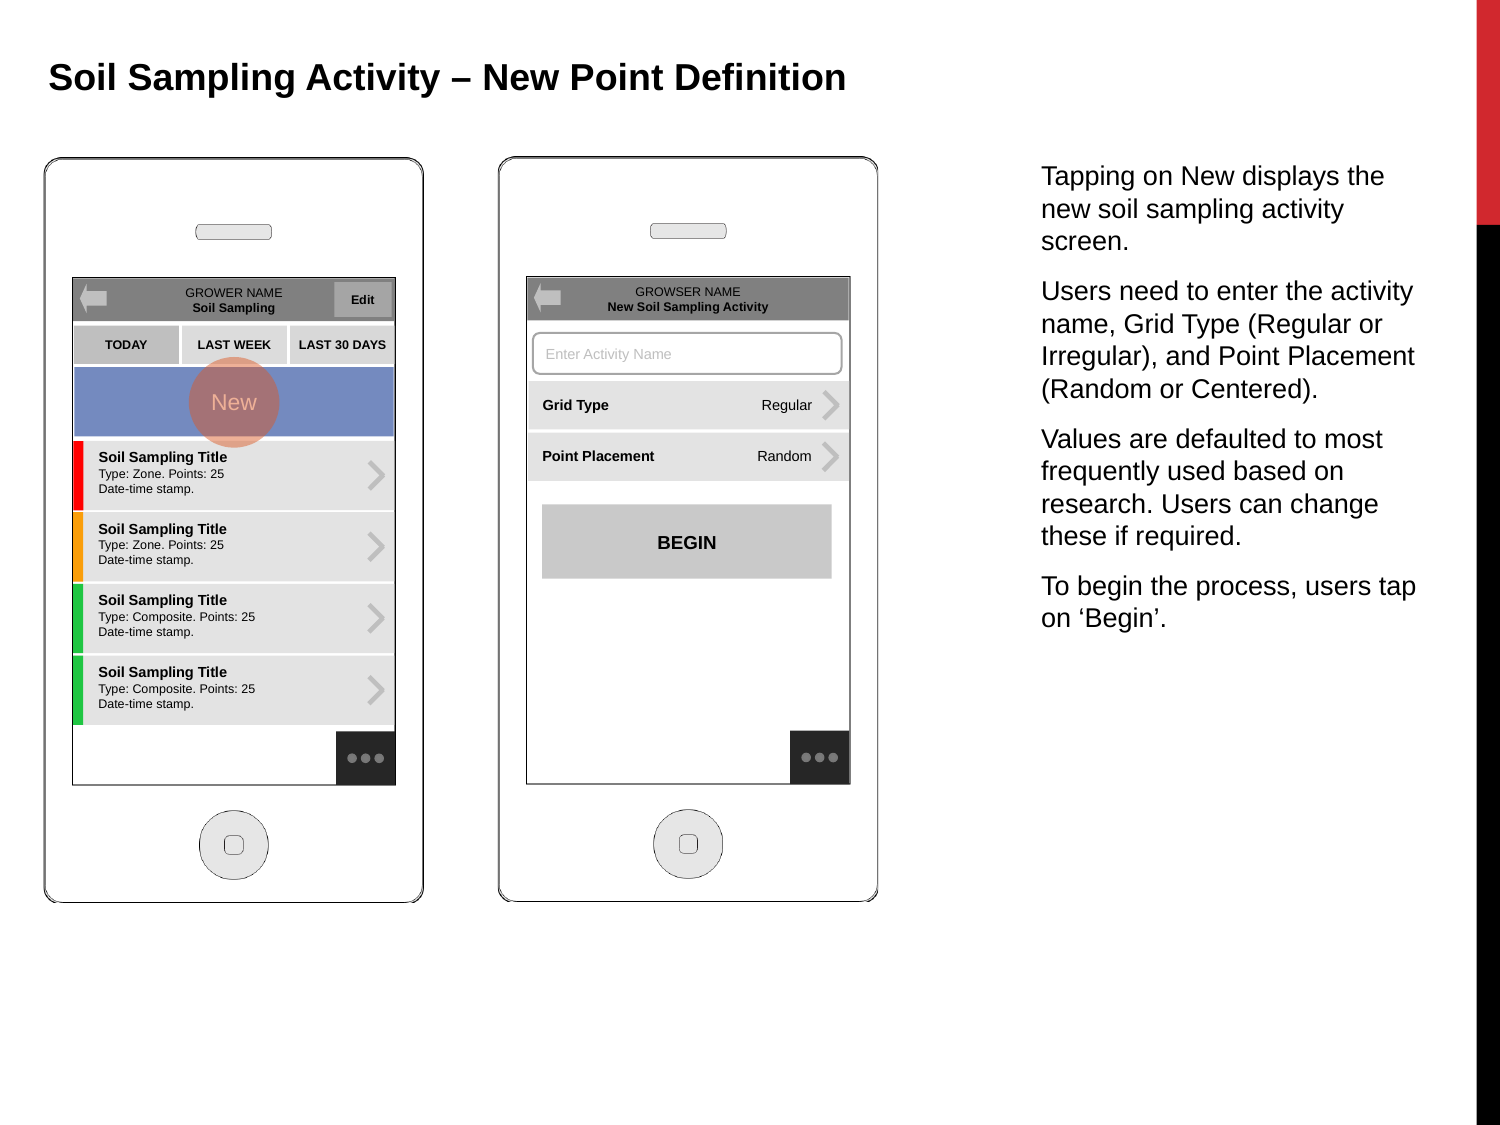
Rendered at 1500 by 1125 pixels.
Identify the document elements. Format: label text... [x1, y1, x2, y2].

text_box [370, 682, 378, 698]
text_box [73, 655, 395, 725]
picture [43, 156, 424, 903]
text_box [528, 381, 850, 430]
text_box LAST WEEK [182, 325, 287, 364]
text_box Tapping on New displays the new soil sampling activity screen. Users need to enter the activity name, Grid Type (Regular or Irregular), and Point Placement (Random or Centered). Values are defaulted to most frequently used based on research. Users can change these if required. To begin the process, users tap on ‘Begin’. [1030, 153, 1448, 1097]
text_box Soil Sampling Title Type: Composite. Points: 25 Date-time stamp. [84, 583, 370, 647]
text_box TODAY [73, 325, 179, 364]
text_box [528, 432, 850, 481]
text_box [73, 512, 395, 582]
text_box Random [723, 439, 827, 473]
text_box [370, 610, 378, 626]
text_box [336, 731, 396, 785]
picture [497, 155, 879, 902]
text_box [533, 283, 561, 313]
text_box New [264, 367, 394, 437]
text_box [79, 283, 107, 314]
text_box Regular [723, 388, 827, 421]
text_box LAST 30 DAYS [290, 325, 396, 364]
text_box Grid Type [528, 388, 632, 421]
text_box Point Placement [527, 439, 689, 473]
text_box Soil Sampling Title Type: Zone. Points: 25 Date-time stamp. [84, 441, 371, 504]
text_box New [74, 367, 204, 437]
text_box Soil Sampling Title Type: Composite. Points: 25 Date-time stamp. [84, 655, 370, 719]
text_box Enter Activity Name [532, 332, 842, 374]
text_box Soil Sampling Activity – New Point Definition [37, 47, 859, 104]
text_box BEGIN [542, 504, 832, 579]
text_box [370, 539, 378, 554]
text_box GROWSER NAME New Soil Sampling Activity [527, 277, 849, 321]
text_box Edit [334, 282, 392, 317]
text_box Soil Sampling Title Type: Zone. Points: 25 Date-time stamp. [84, 512, 370, 575]
text_box [73, 583, 395, 654]
text_box [73, 356, 396, 511]
text_box [790, 730, 850, 785]
text_box GROWER NAME Soil Sampling [73, 278, 395, 322]
